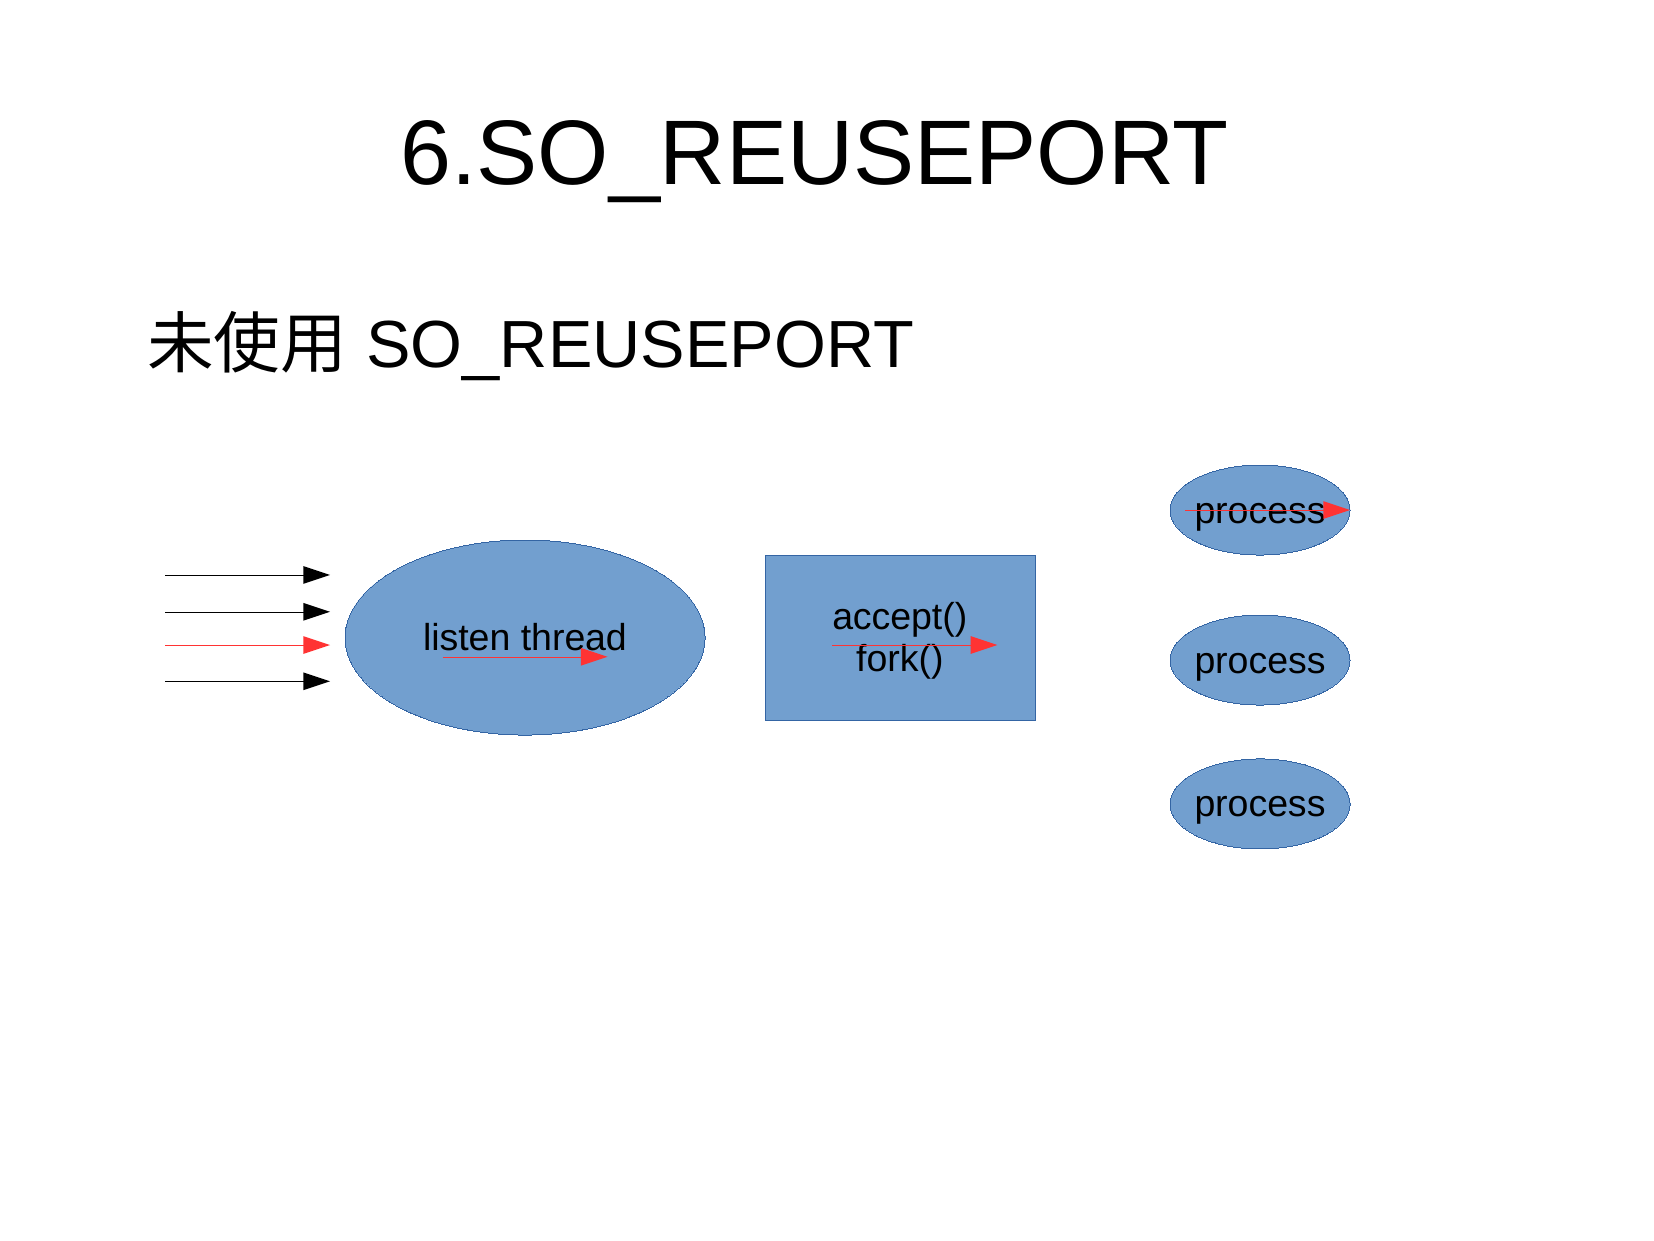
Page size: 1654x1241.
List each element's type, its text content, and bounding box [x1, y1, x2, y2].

text_box accept() fork() [765, 555, 1036, 721]
text_box listen thread [345, 540, 706, 736]
list 未使用SO_REUSEPORT [82, 290, 1571, 1010]
text_box process [1170, 615, 1351, 706]
text_box process [1170, 758, 1351, 849]
text_box process [1170, 465, 1351, 556]
text_box [82, 49, 1571, 272]
